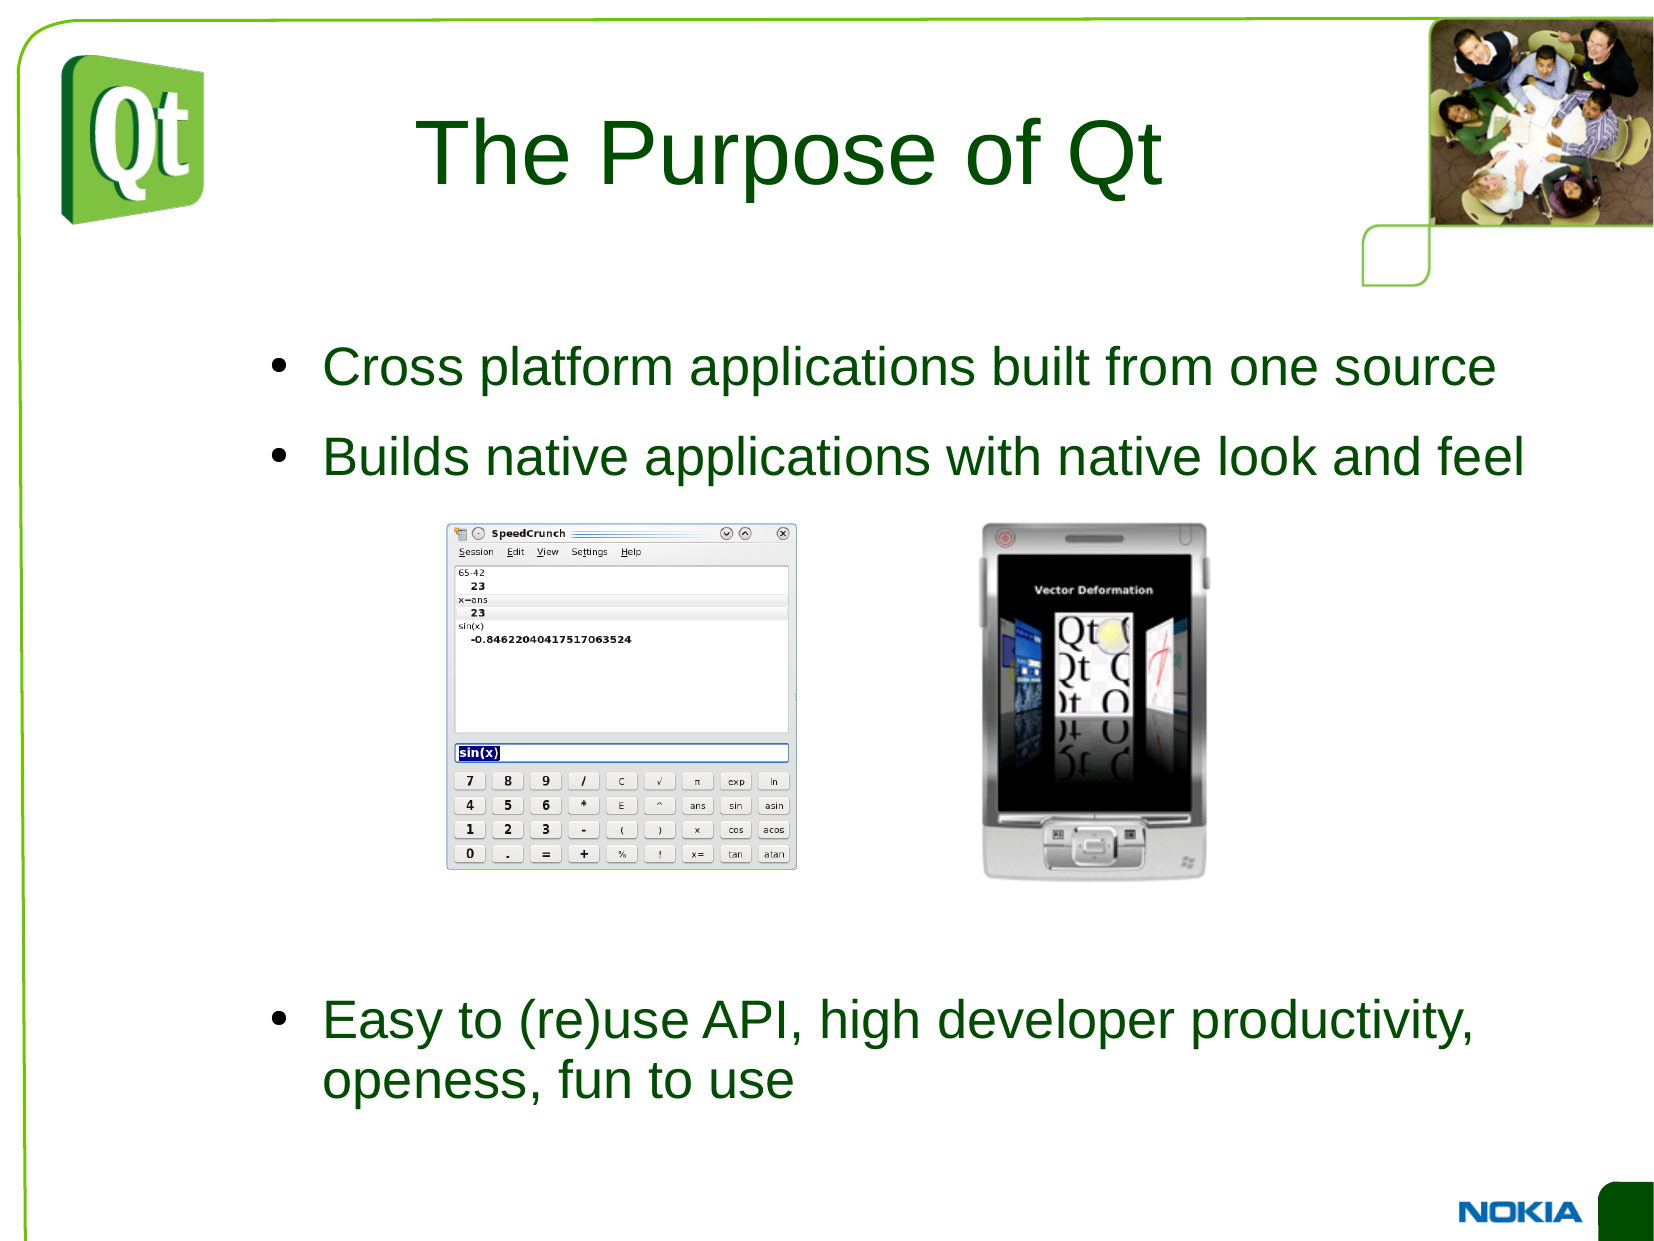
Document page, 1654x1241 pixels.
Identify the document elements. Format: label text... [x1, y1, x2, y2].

picture [442, 519, 801, 874]
title The Purpose of Qt [251, 49, 1327, 257]
picture [1459, 1201, 1583, 1223]
list Cross platform applications built from one source Builds native applications with native look and feel Easy to (re)use API, high developer productivity, openess, fun to use [251, 336, 1571, 1111]
picture [1338, 6, 1654, 307]
picture [61, 55, 204, 225]
picture [978, 519, 1213, 886]
